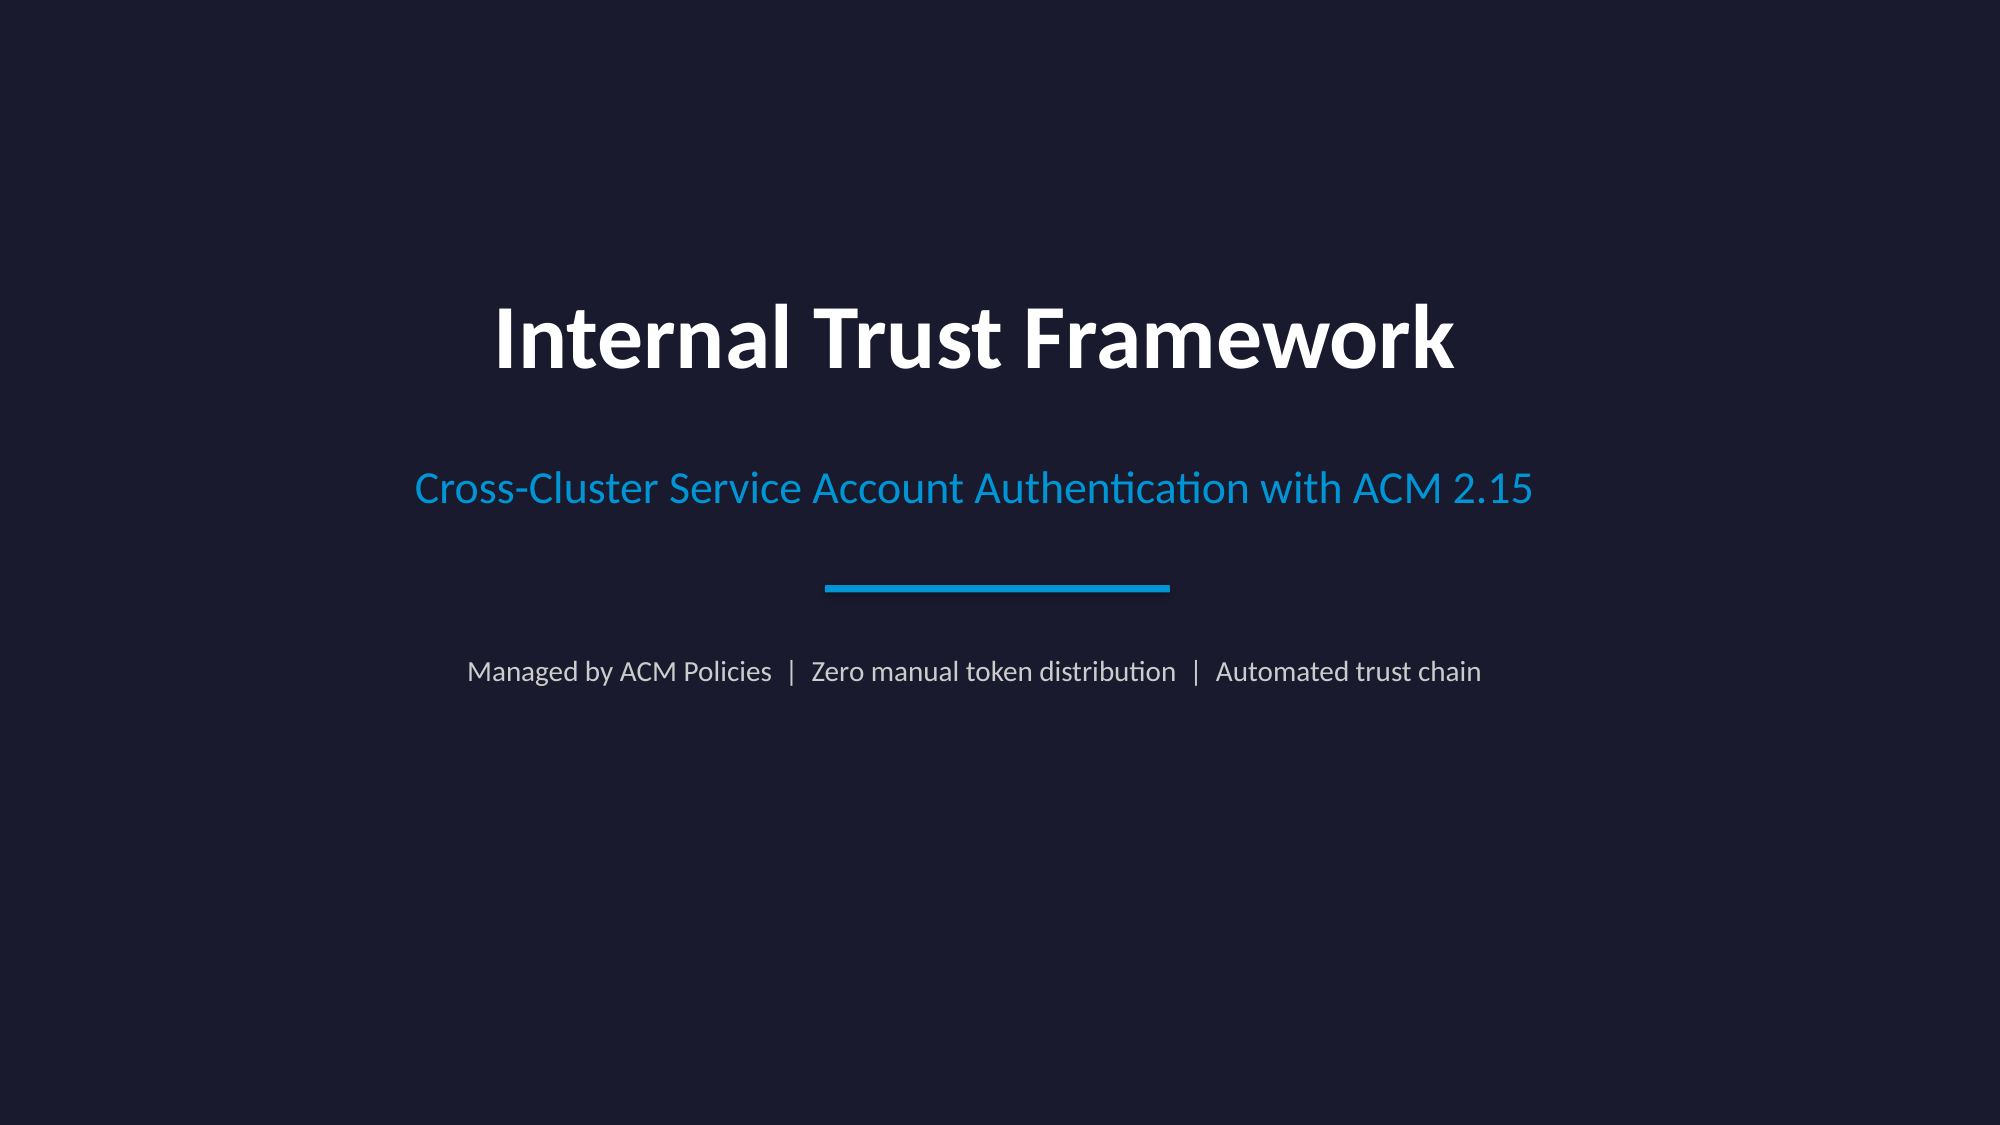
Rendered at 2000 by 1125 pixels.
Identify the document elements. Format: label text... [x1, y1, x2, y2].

text_box Cross-Cluster Service Account Authentication with ACM 2.15 [149, 450, 1800, 520]
text_box Managed by ACM Policies | Zero manual token distribution | Automated trust chain [149, 644, 1800, 695]
text_box Internal Trust Framework [149, 269, 1800, 395]
text_box [824, 585, 1170, 593]
